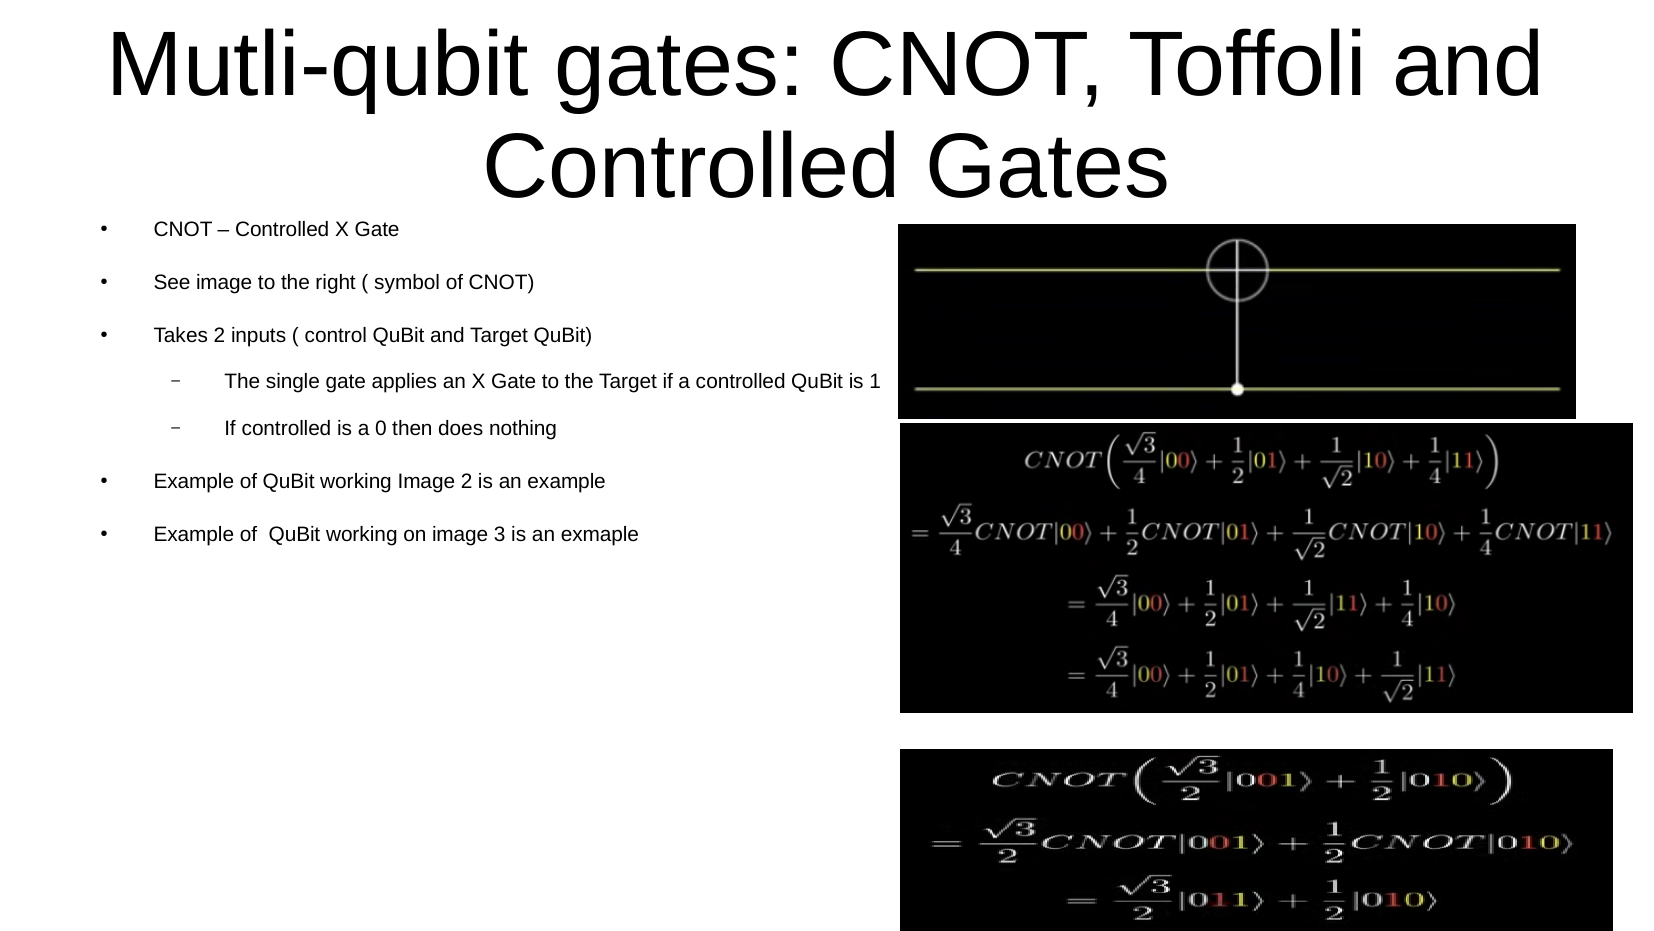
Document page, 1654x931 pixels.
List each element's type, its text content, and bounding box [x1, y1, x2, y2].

picture [900, 423, 1633, 713]
picture [900, 749, 1613, 931]
list CNOT – Controlled X Gate See image to the right ( symbol of CNOT) Takes 2 inputs ( control QuBit and Target QuBit) The single gate applies an X Gate to the Target if a controlled QuBit is 1 If controlled is a 0 then does nothing Example of QuBit working Image 2 is an example Example of QuBit working on image 3 is an exmaple [82, 217, 1613, 901]
title Mutli-qubit gates: CNOT, Toffoli and Controlled Gates [82, 12, 1571, 217]
picture [898, 224, 1576, 419]
